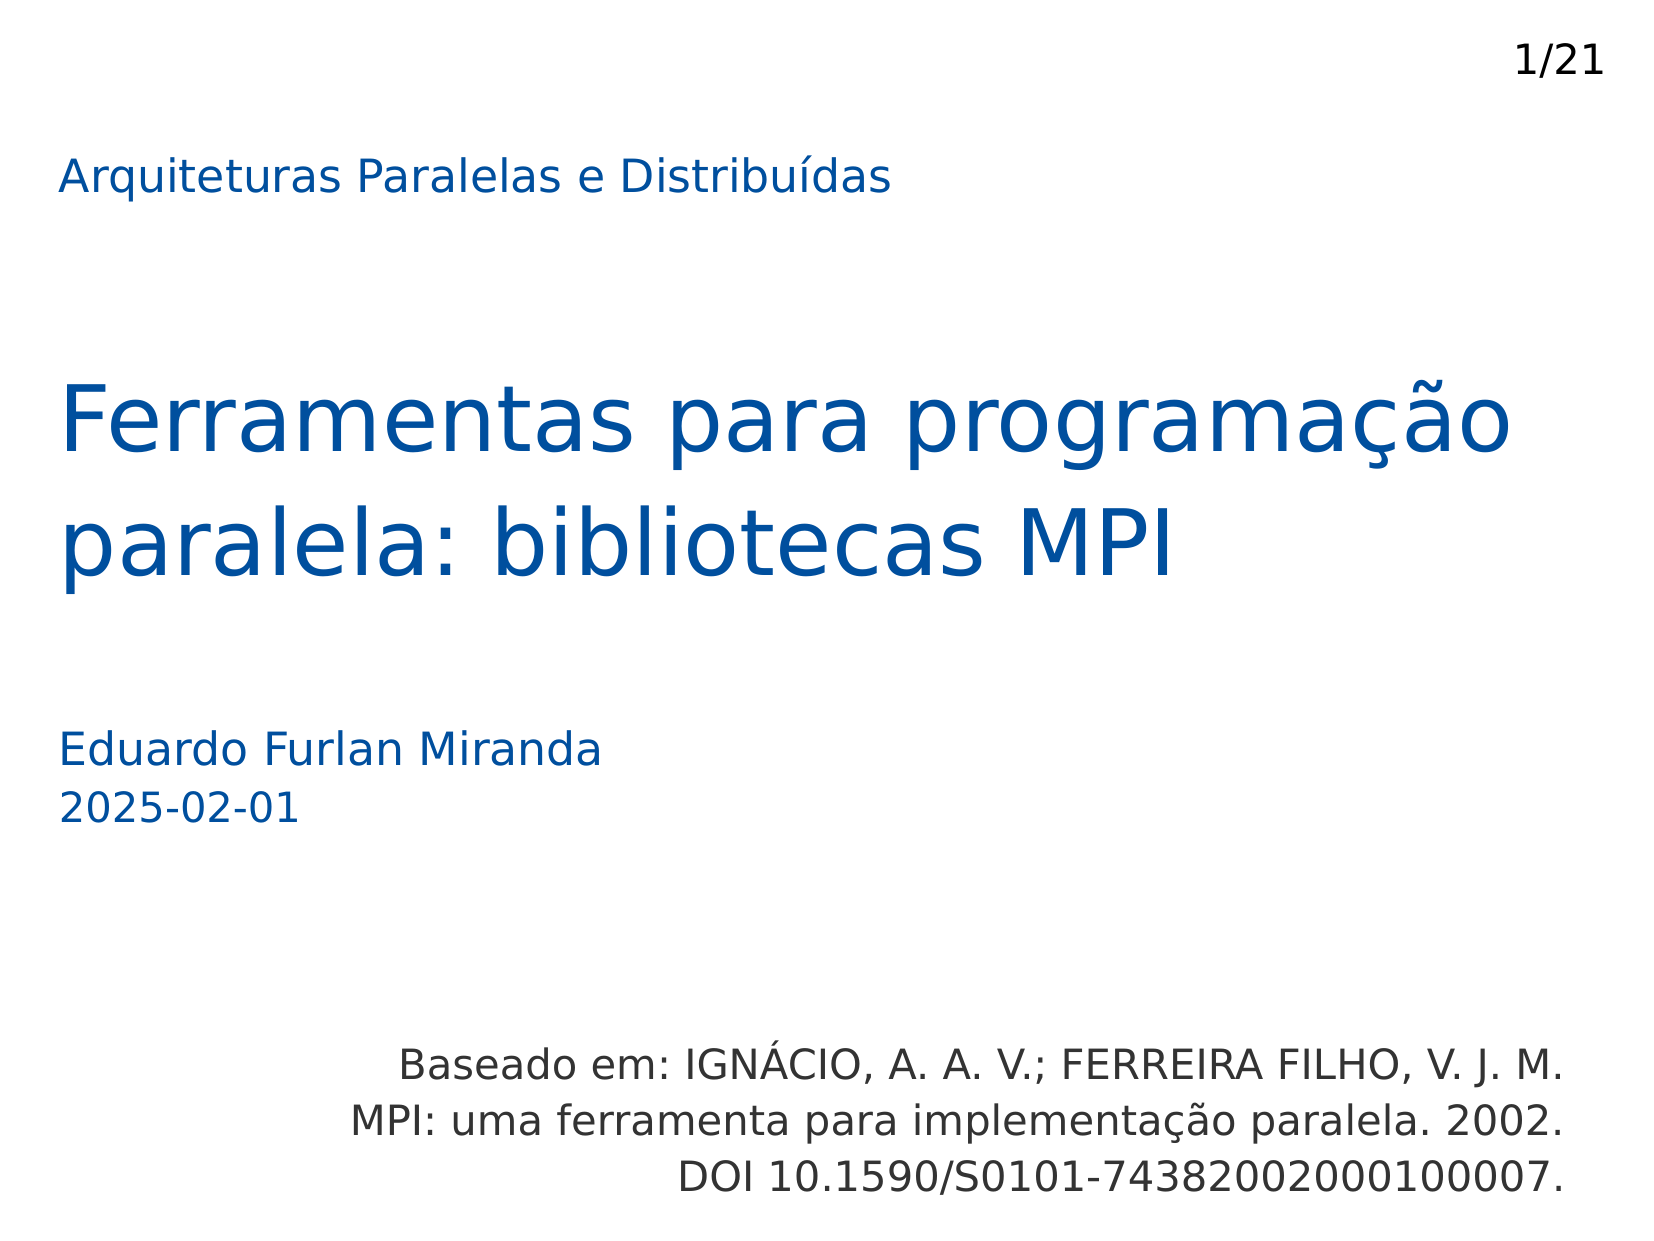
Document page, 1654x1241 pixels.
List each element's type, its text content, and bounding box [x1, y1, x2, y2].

chart [720, 567, 933, 672]
list Arquiteturas Paralelas e Distribuídas Ferramentas para programação paralela: bibliotecas MPI Eduardo Furlan Miranda 2025-02-01 [59, 141, 1625, 1211]
list Baseado em: IGNÁCIO, A. A. V.; FERREIRA FILHO, V. J. M. MPI: uma ferramenta para implementação paralela. 2002. DOI 10.1590/S0101-74382002000100007. [336, 1033, 1565, 1211]
